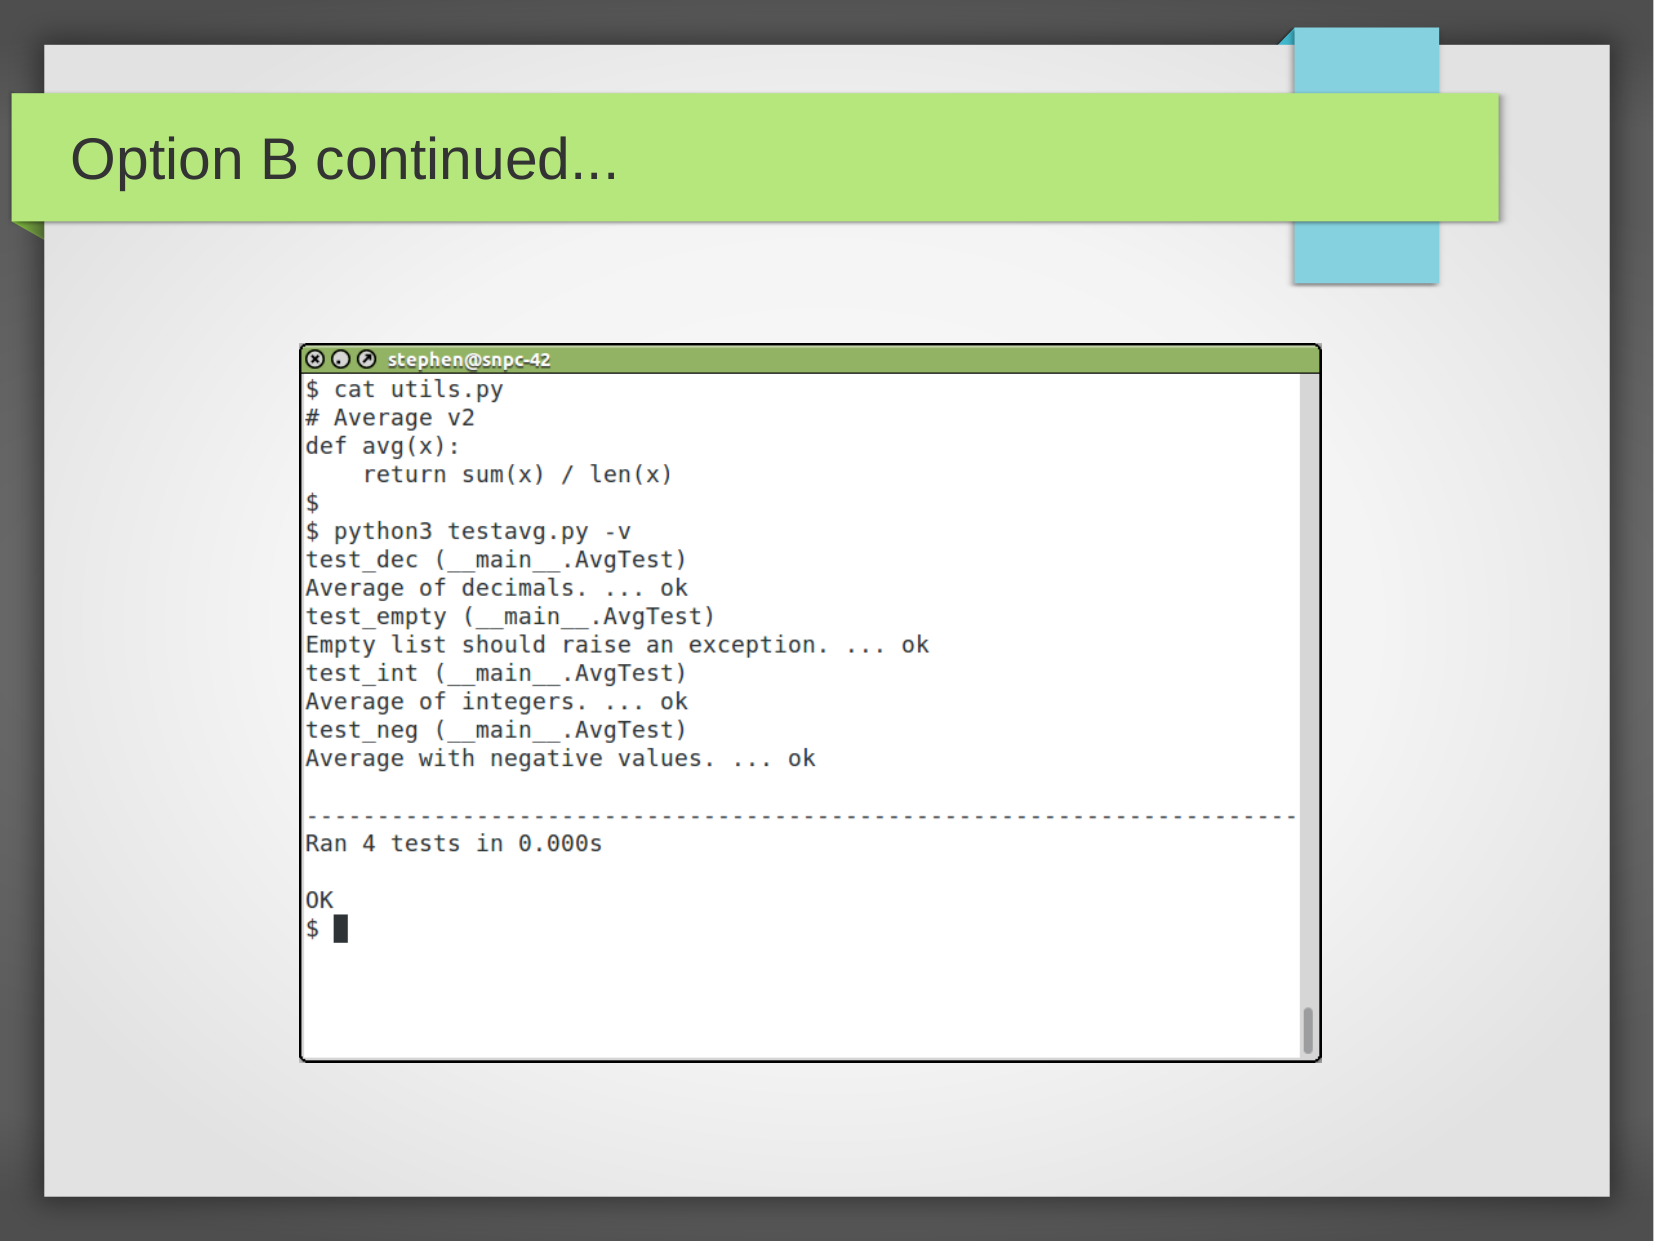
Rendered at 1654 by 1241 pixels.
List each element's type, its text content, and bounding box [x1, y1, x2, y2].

picture [0, 0, 1654, 1241]
title Option B continued... [70, 106, 1229, 213]
